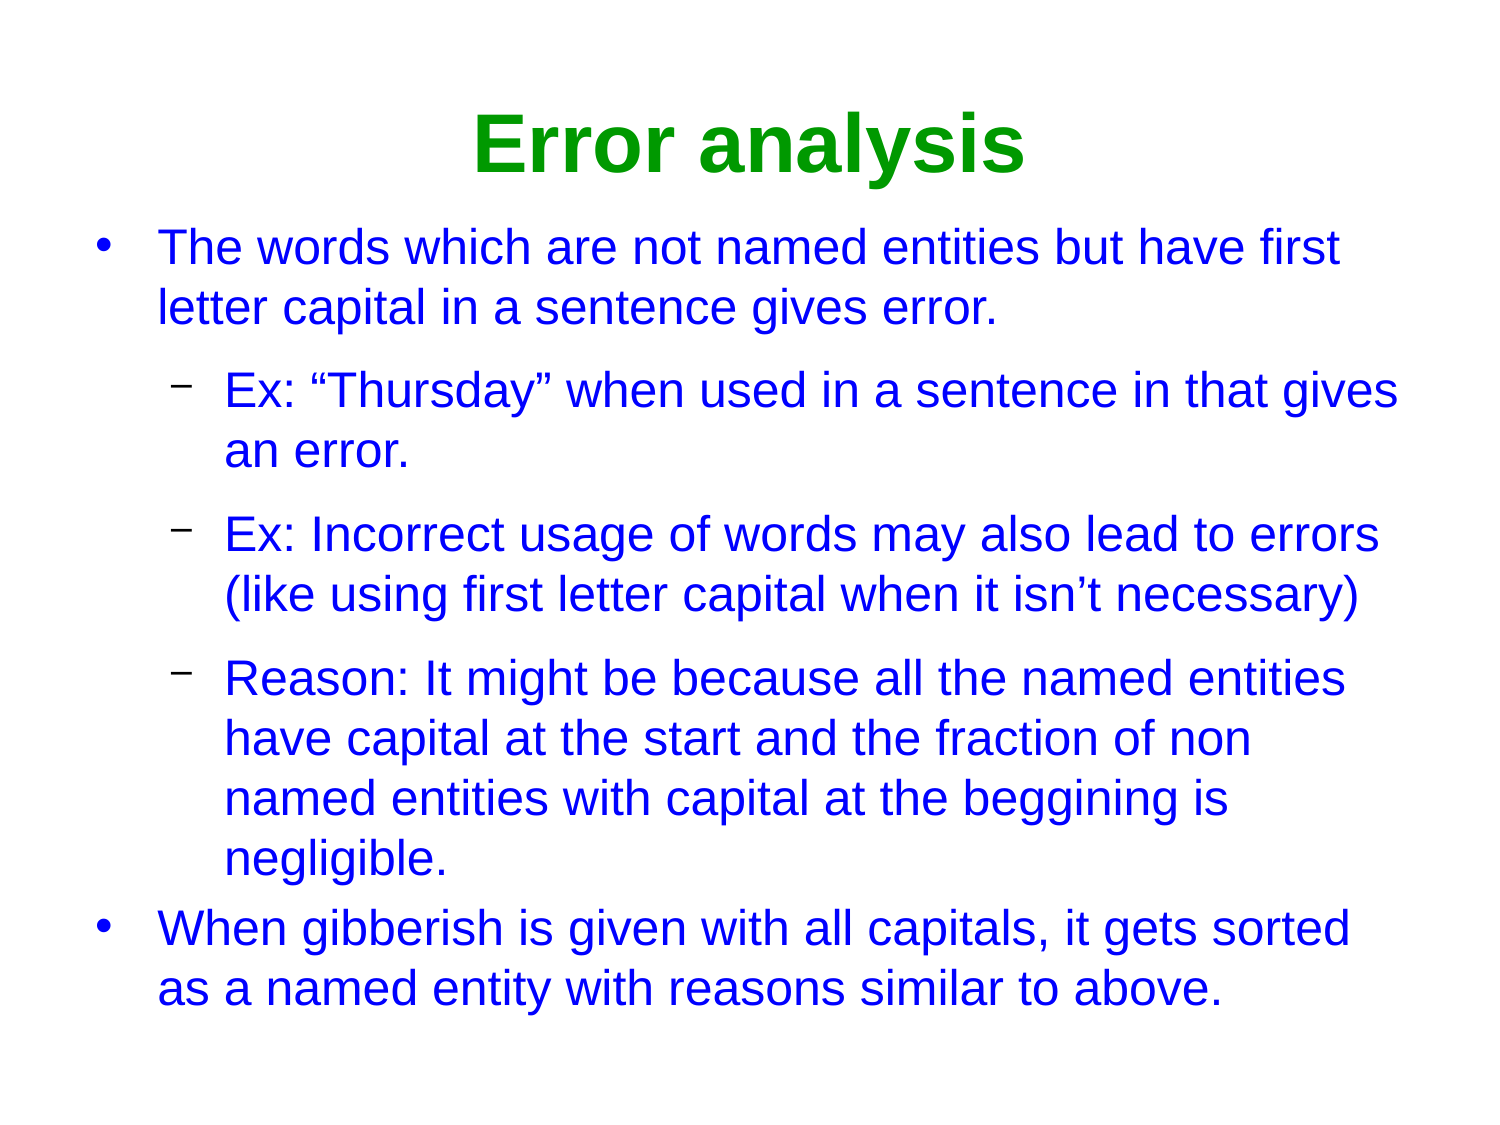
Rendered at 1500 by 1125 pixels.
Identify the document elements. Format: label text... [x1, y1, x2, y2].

list The words which are not named entities but have first letter capital in a sentence gives error. Ex: “Thursday” when used in a sentence in that gives an error. Ex: Incorrect usage of words may also lead to errors (like using first letter capital when it isn’t necessary) Reason: It might be because all the named entities have capital at the start and the fraction of non named entities with capital at the beggining is negligible. When gibberish is given with all capitals, it gets sorted as a named entity with reasons similar to above. [67, 206, 1418, 950]
title Error analysis [75, 45, 1425, 233]
